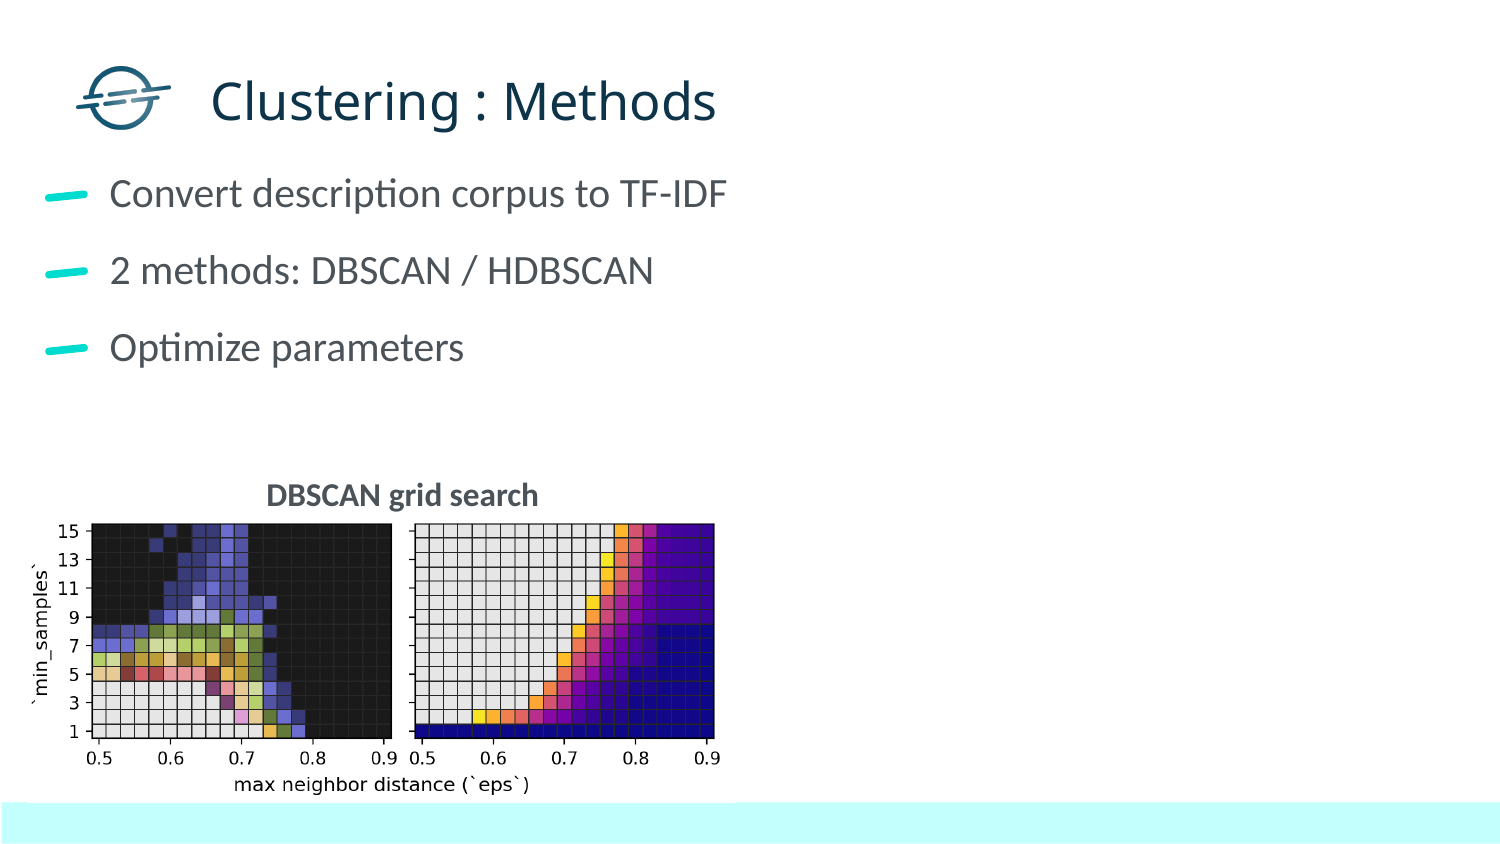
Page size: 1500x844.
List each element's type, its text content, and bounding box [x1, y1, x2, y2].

title DBSCAN grid search [236, 457, 569, 516]
picture [76, 66, 171, 130]
title Convert description corpus to TF-IDF [94, 151, 746, 237]
title Optimize parameters [94, 304, 716, 393]
title Clustering : Methods [195, 53, 1154, 141]
text_box [45, 190, 88, 202]
title 2 methods: DBSCAN / HDBSCAN [94, 228, 694, 314]
text_box [45, 343, 88, 356]
text_box [45, 267, 88, 279]
text_box [1, 802, 1500, 844]
picture [28, 499, 735, 803]
